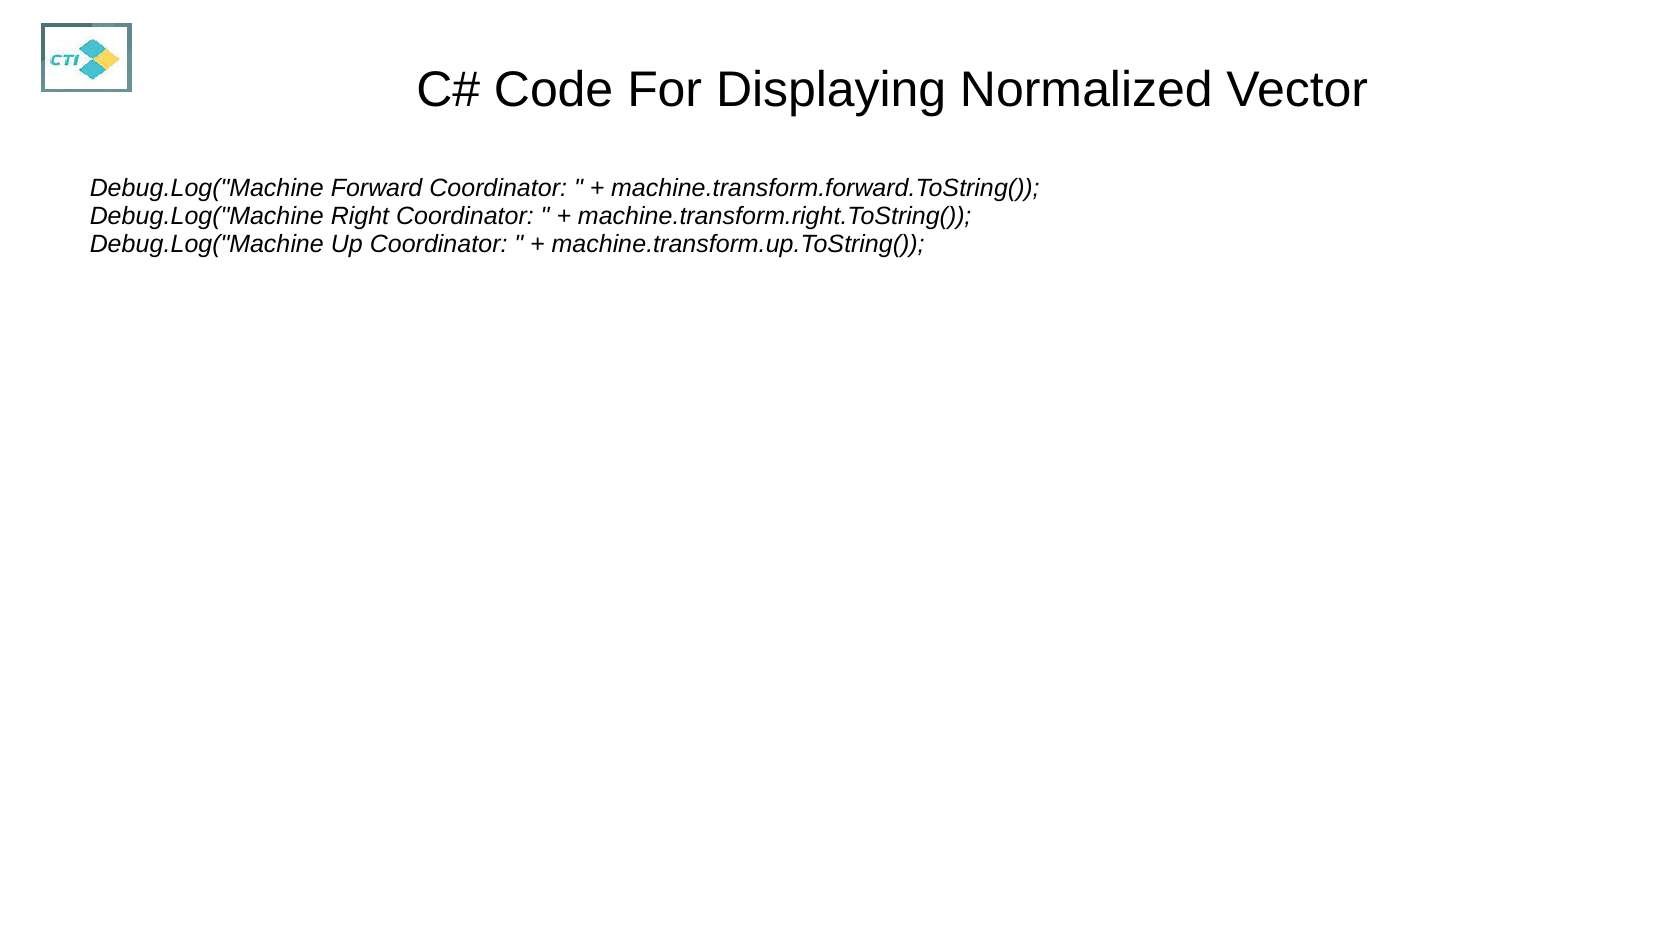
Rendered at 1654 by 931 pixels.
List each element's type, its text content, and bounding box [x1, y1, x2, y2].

picture [41, 23, 132, 92]
text_box C# Code For Displaying Normalized Vector [150, 30, 1635, 130]
text_box Debug.Log("Machine Forward Coordinator: " + machine.transform.forward.ToString()); Debug.Log("Machine Right Coordinator: " + machine.transform.right.ToString()); Debug.Log("Machine Up Coordinator: " + machine.transform.up.ToString()); [75, 166, 1476, 826]
